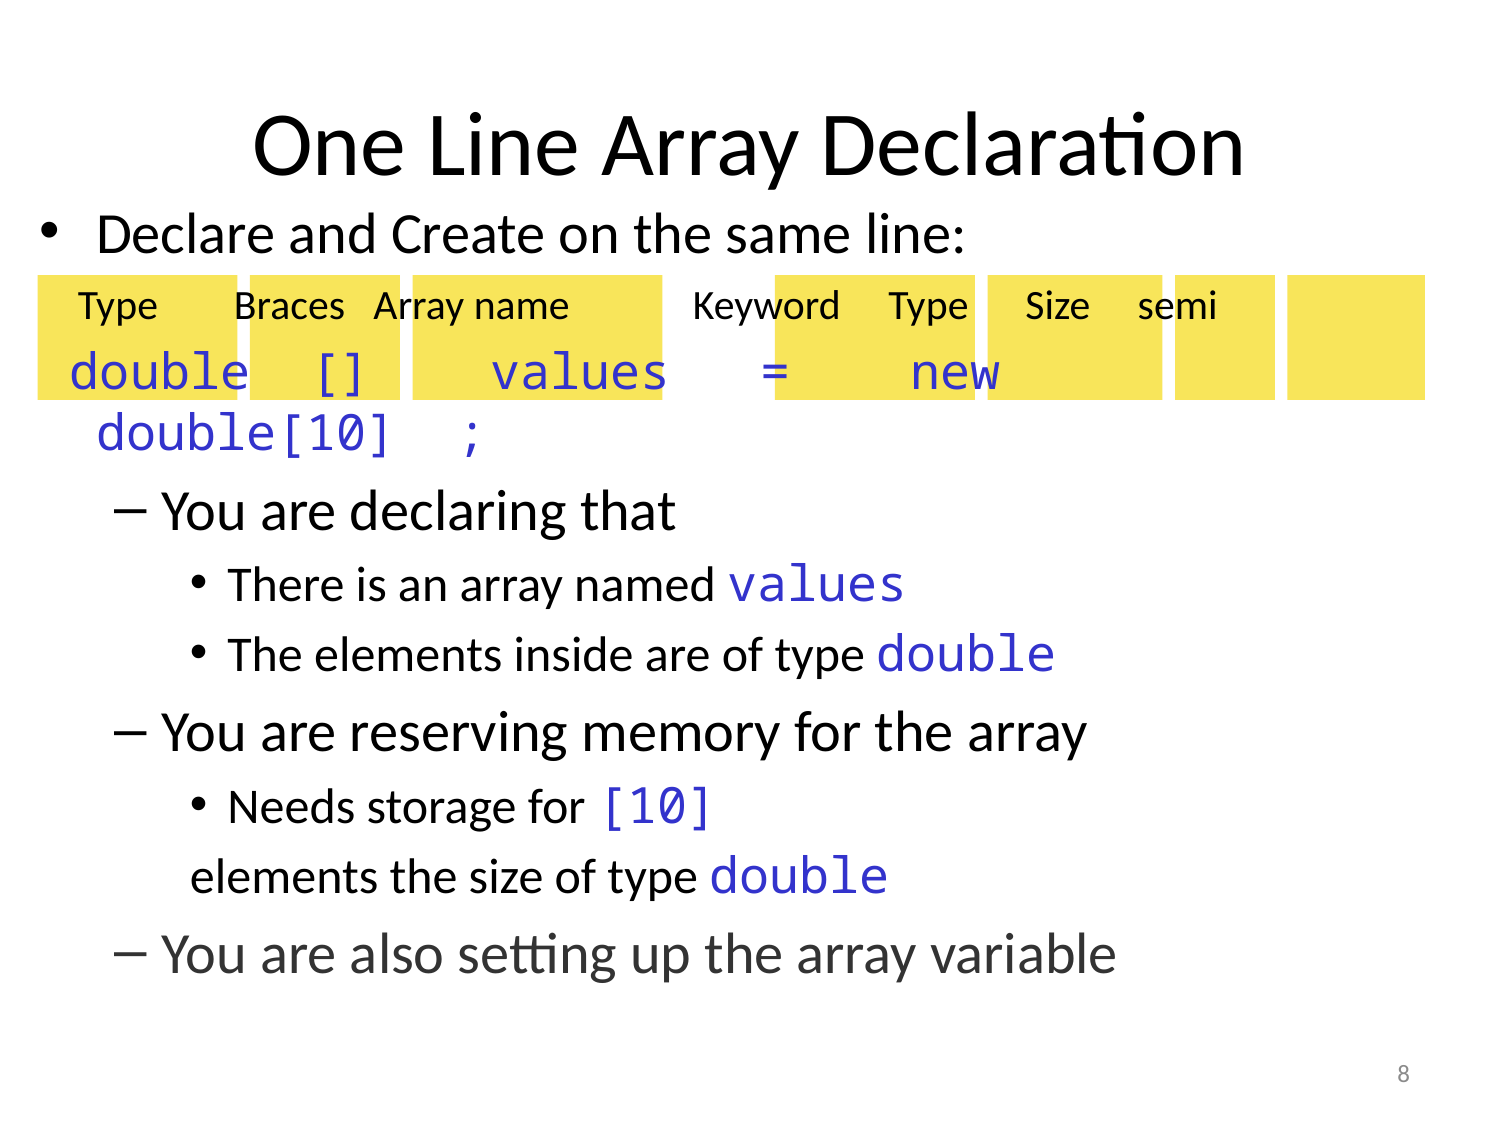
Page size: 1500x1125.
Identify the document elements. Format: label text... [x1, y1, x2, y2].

slide_number <number> [1074, 1042, 1425, 1103]
title One Line Array Declaration [75, 45, 1425, 187]
list Declare and Create on the same line: Type Braces Array name Keyword Type Size semi double [] values = new double[10] ; You are declaring that There is an array named values The elements inside are of type double You are reserving memory for the array Needs storage for [10] elements the size of type double You are also setting up the array variable [24, 187, 1475, 1025]
